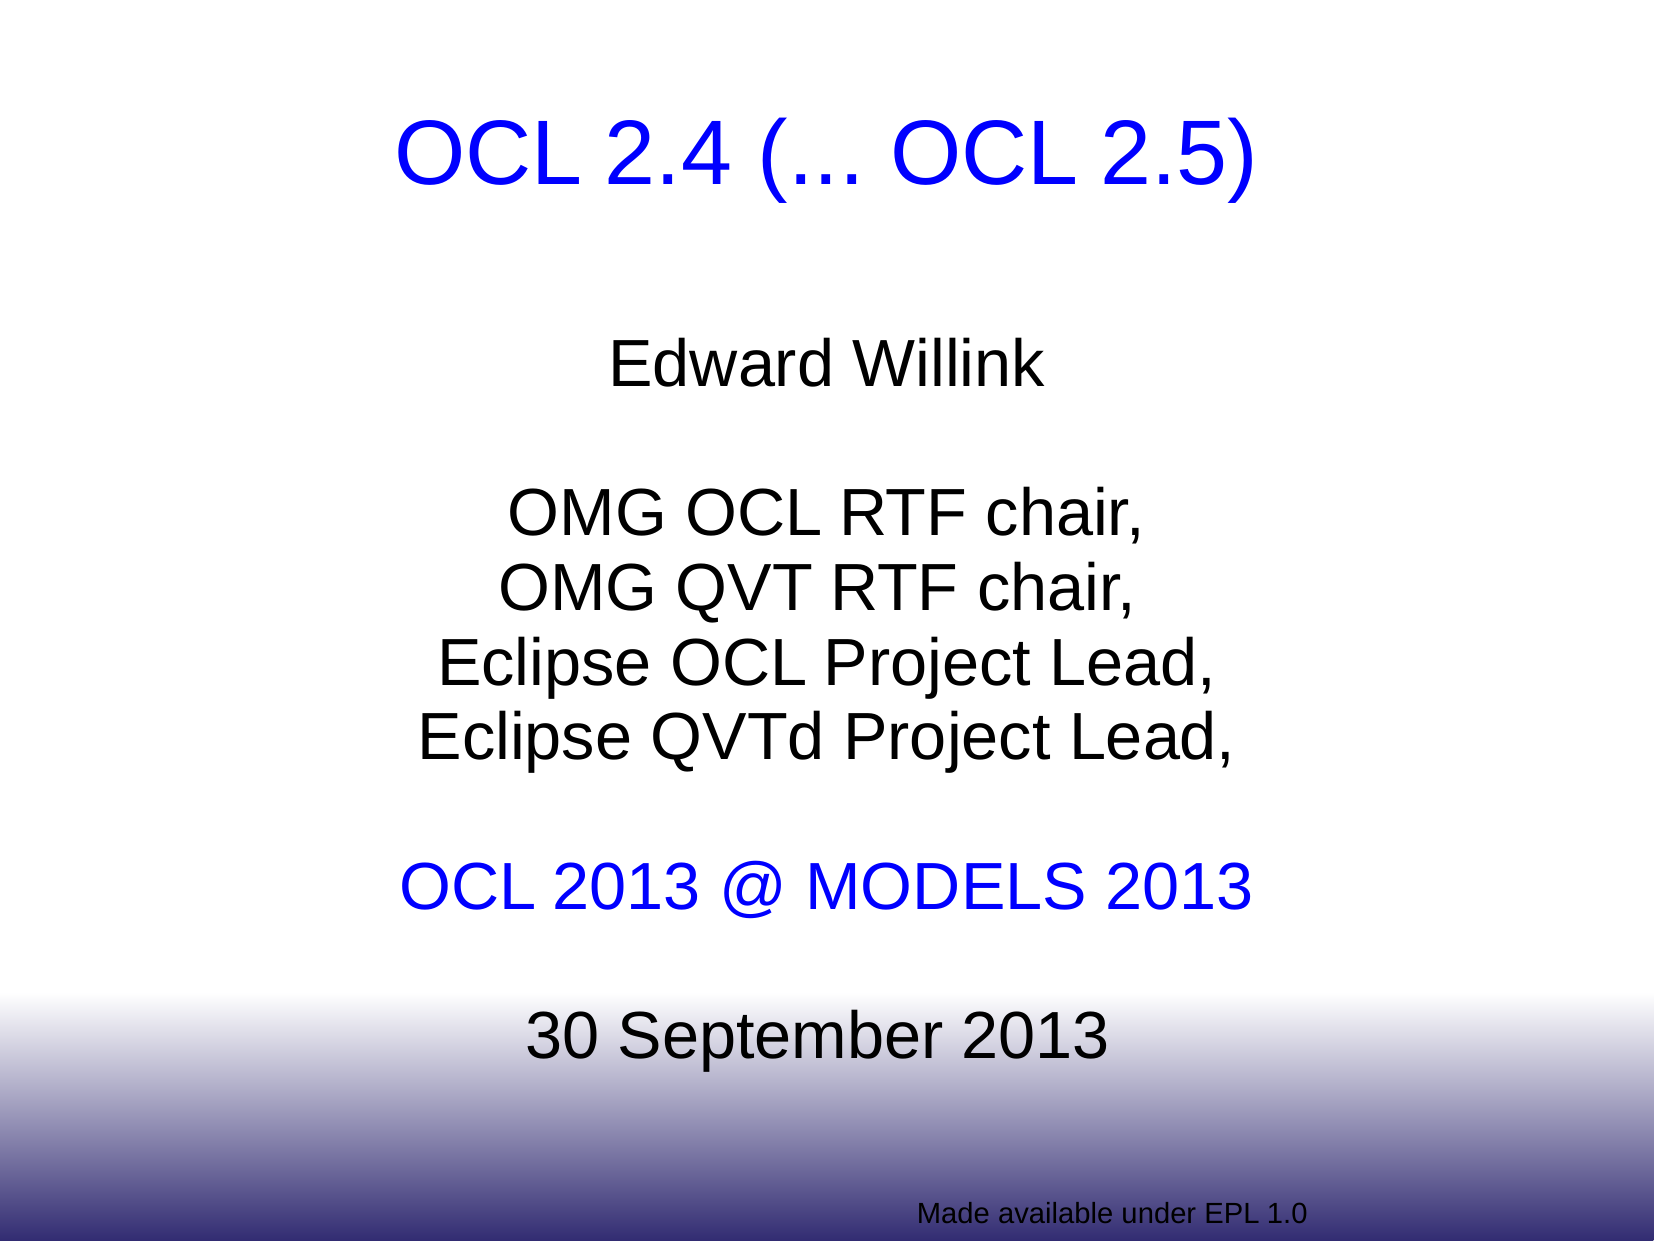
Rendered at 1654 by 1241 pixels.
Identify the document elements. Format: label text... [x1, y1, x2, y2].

title OCL 2.4 (... OCL 2.5) [82, 56, 1571, 250]
subtitle Edward Willink OMG OCL RTF chair, OMG QVT RTF chair, Eclipse OCL Project Lead, Eclipse QVTd Project Lead, OCL 2013 @ MODELS 2013 30 September 2013 [82, 290, 1571, 1109]
